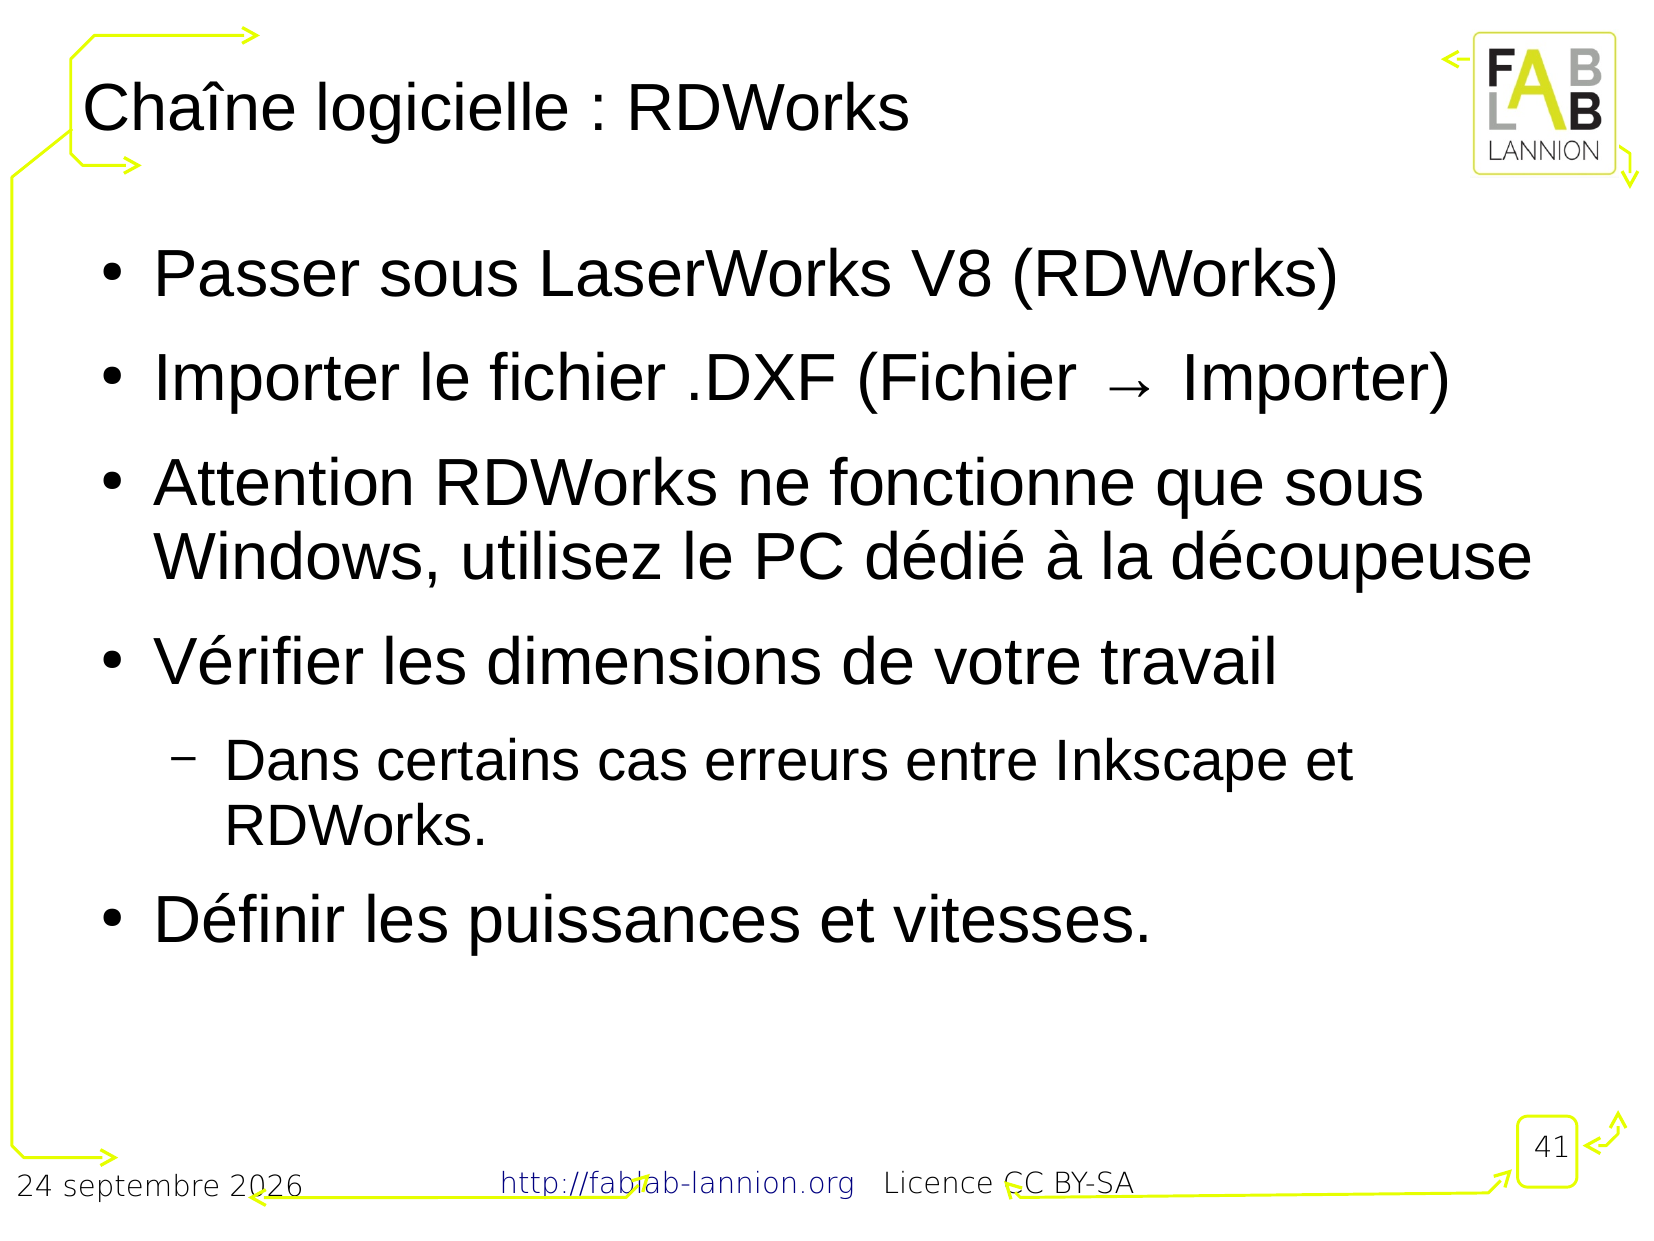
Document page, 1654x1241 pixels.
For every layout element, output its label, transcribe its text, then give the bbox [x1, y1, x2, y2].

list Passer sous LaserWorks V8 (RDWorks) Importer le fichier .DXF (Fichier → Importer) Attention RDWorks ne fonctionne que sous Windows, utilisez le PC dédié à la découpeuse Vérifier les dimensions de votre travail Dans certains cas erreurs entre Inkscape et RDWorks. Définir les puissances et vitesses. [82, 236, 1571, 1010]
picture [1470, 29, 1619, 178]
title Chaîne logicielle : RDWorks [82, 49, 1441, 166]
